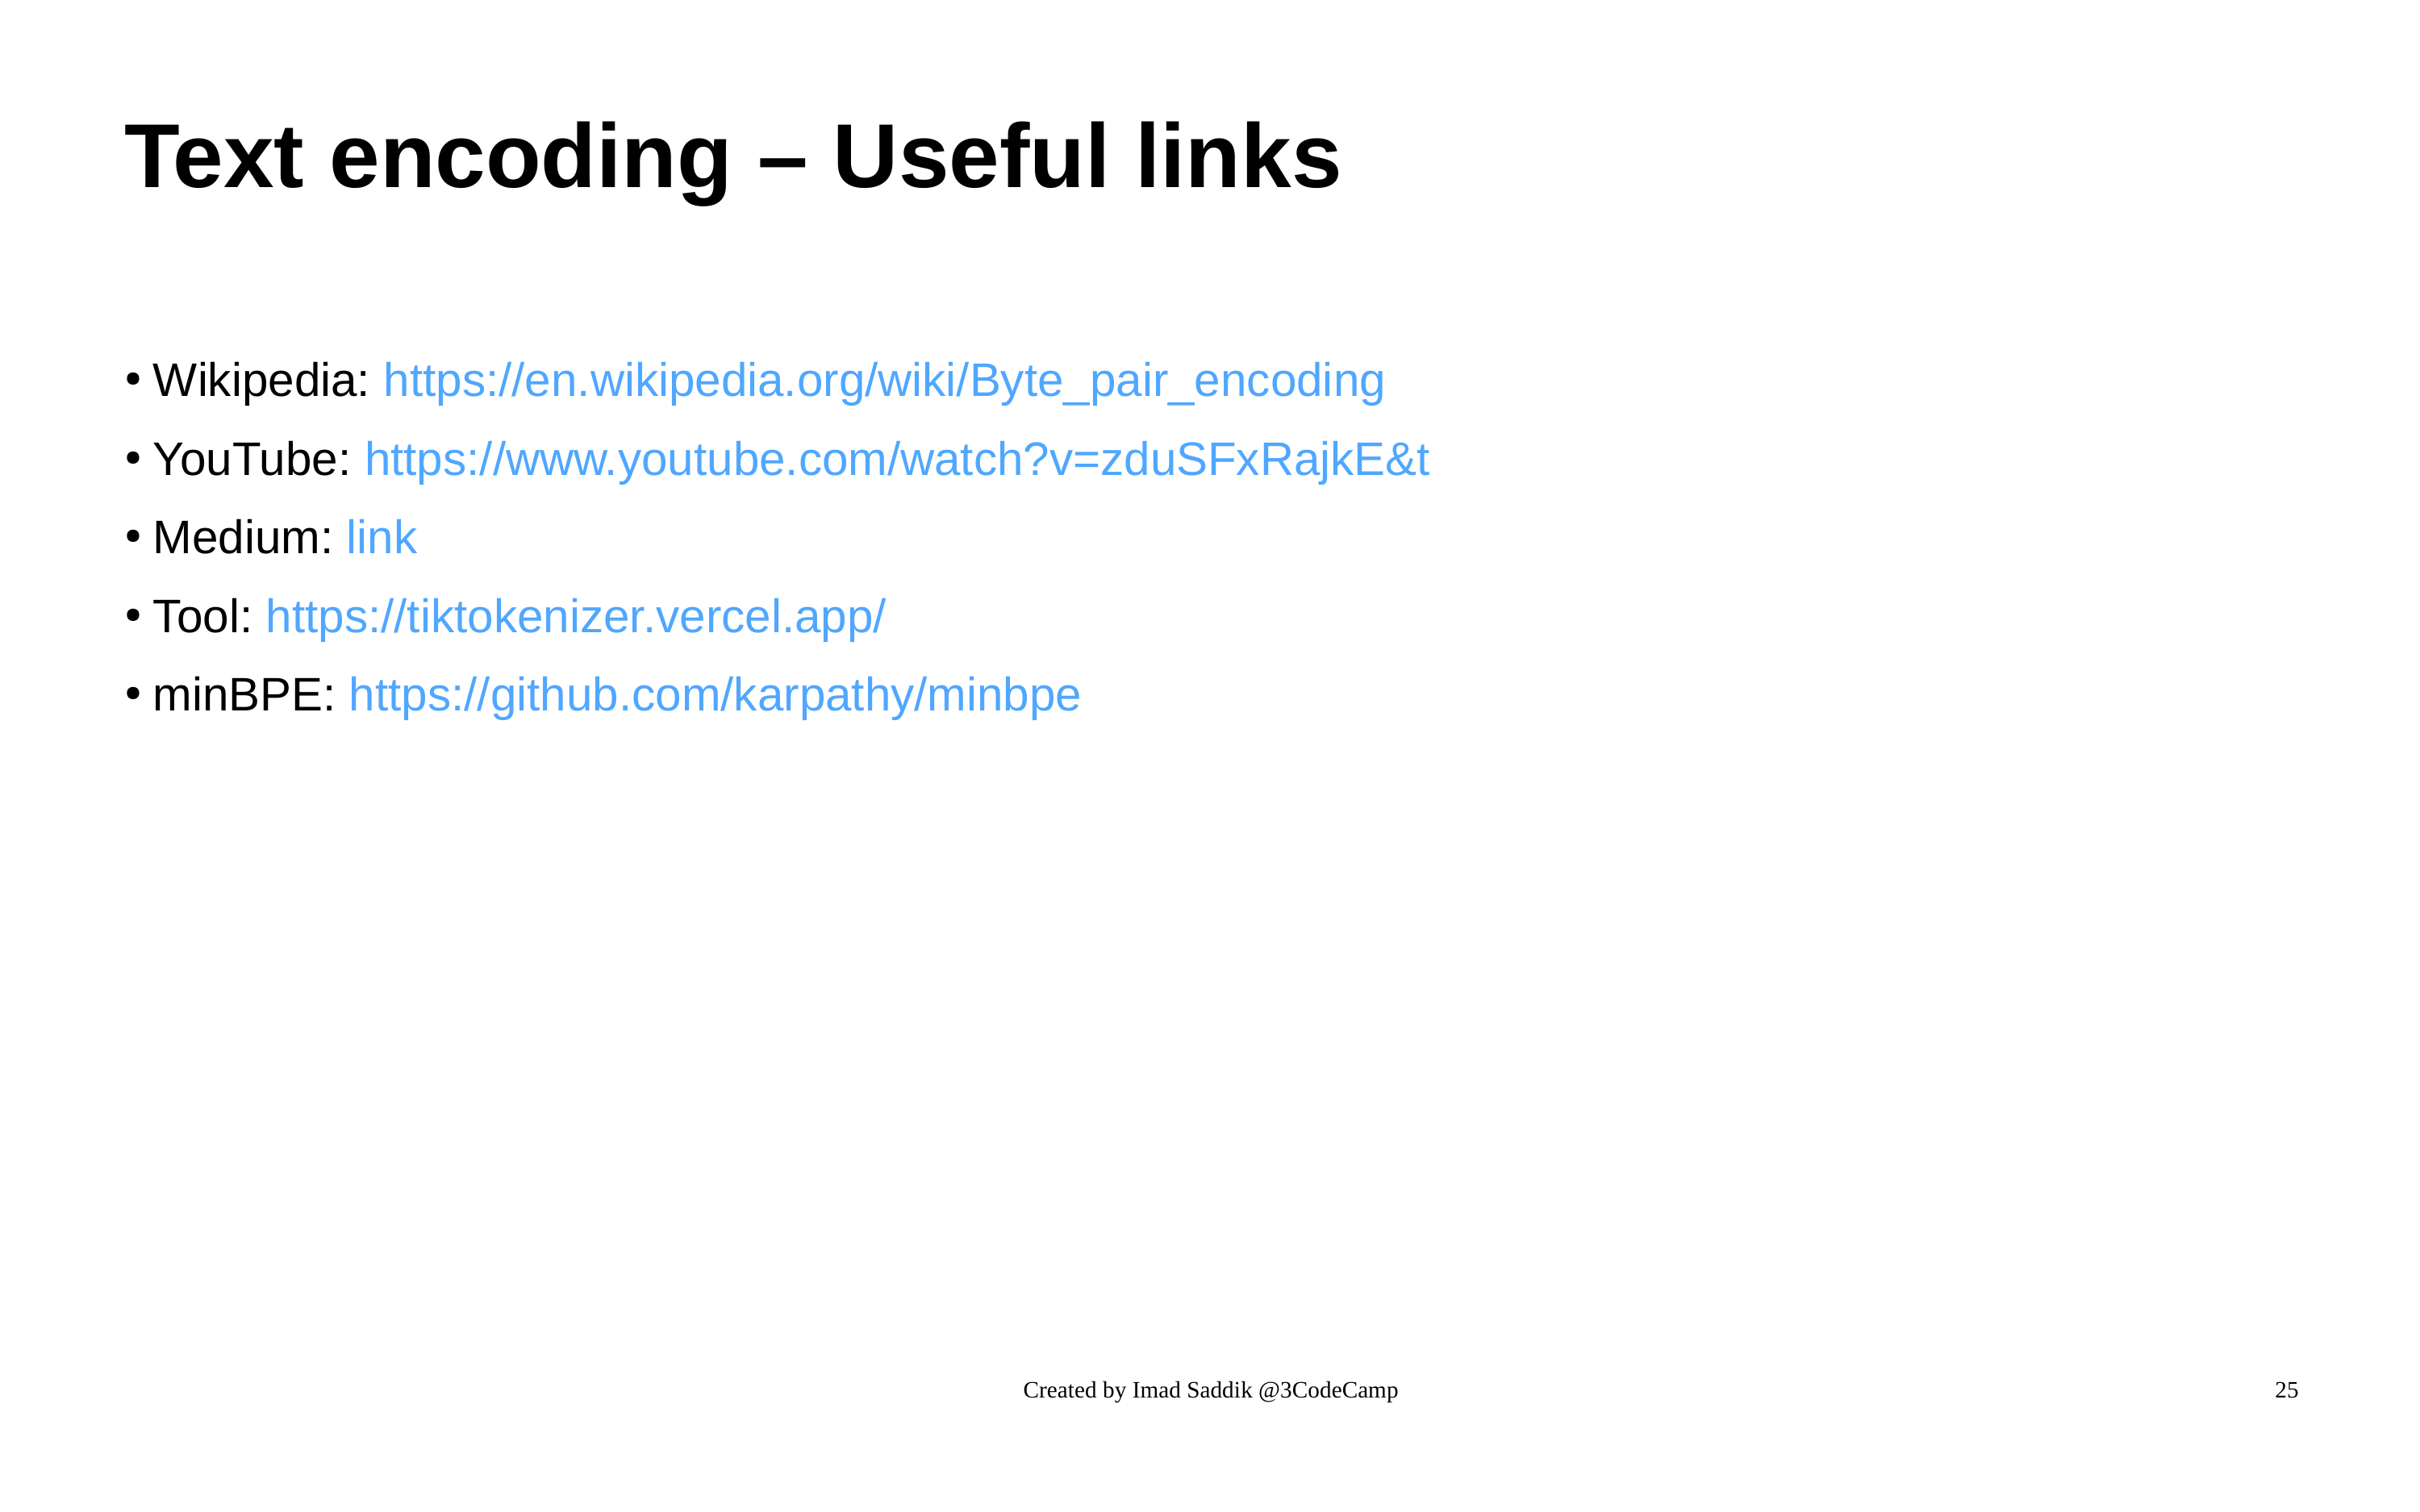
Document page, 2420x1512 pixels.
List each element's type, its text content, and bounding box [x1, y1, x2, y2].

text_box Text encoding – Useful links [112, 61, 1664, 251]
text_box Wikipedia: https://en.wikipedia.org/wiki/Byte_pair_encoding YouTube: https://www.youtube.com/watch?v=zduSFxRajkE&t Medium: link Tool: https://tiktokenizer.vercel.app/ minBPE: https://github.com/karpathy/minbpe [112, 322, 2209, 727]
